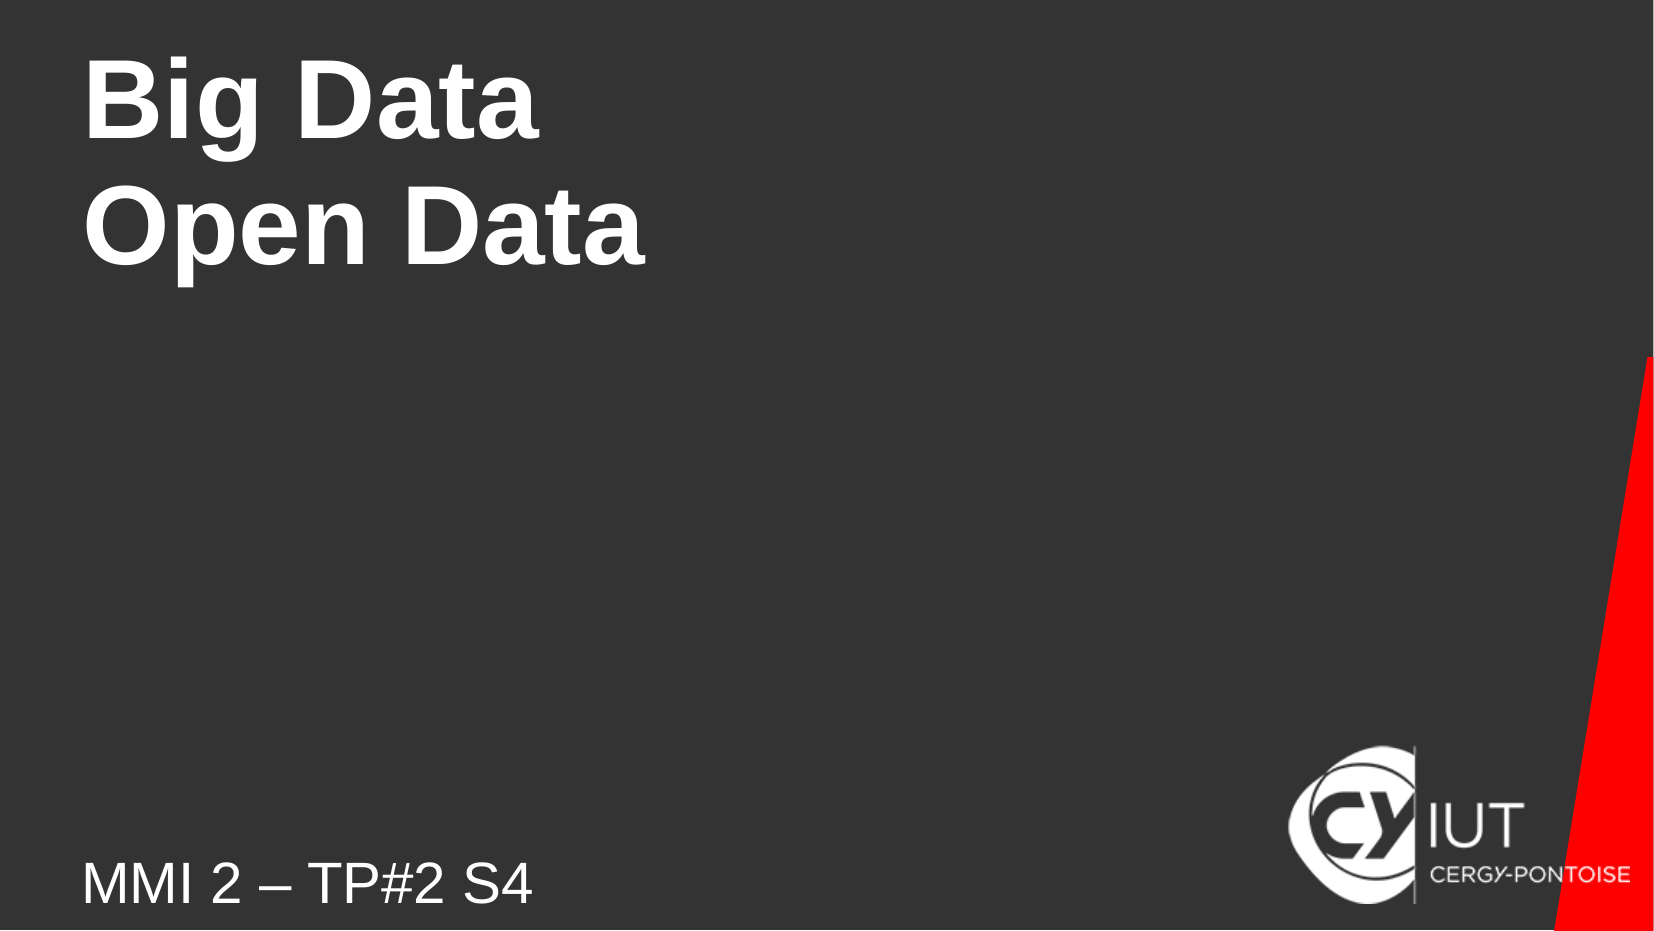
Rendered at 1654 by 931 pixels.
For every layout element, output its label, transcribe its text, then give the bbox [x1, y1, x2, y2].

title MMI 2 – TP#2 S4 [81, 805, 1134, 931]
picture [1284, 744, 1630, 904]
text_box [1554, 356, 1654, 931]
title Big Data Open Data [82, 36, 1571, 288]
